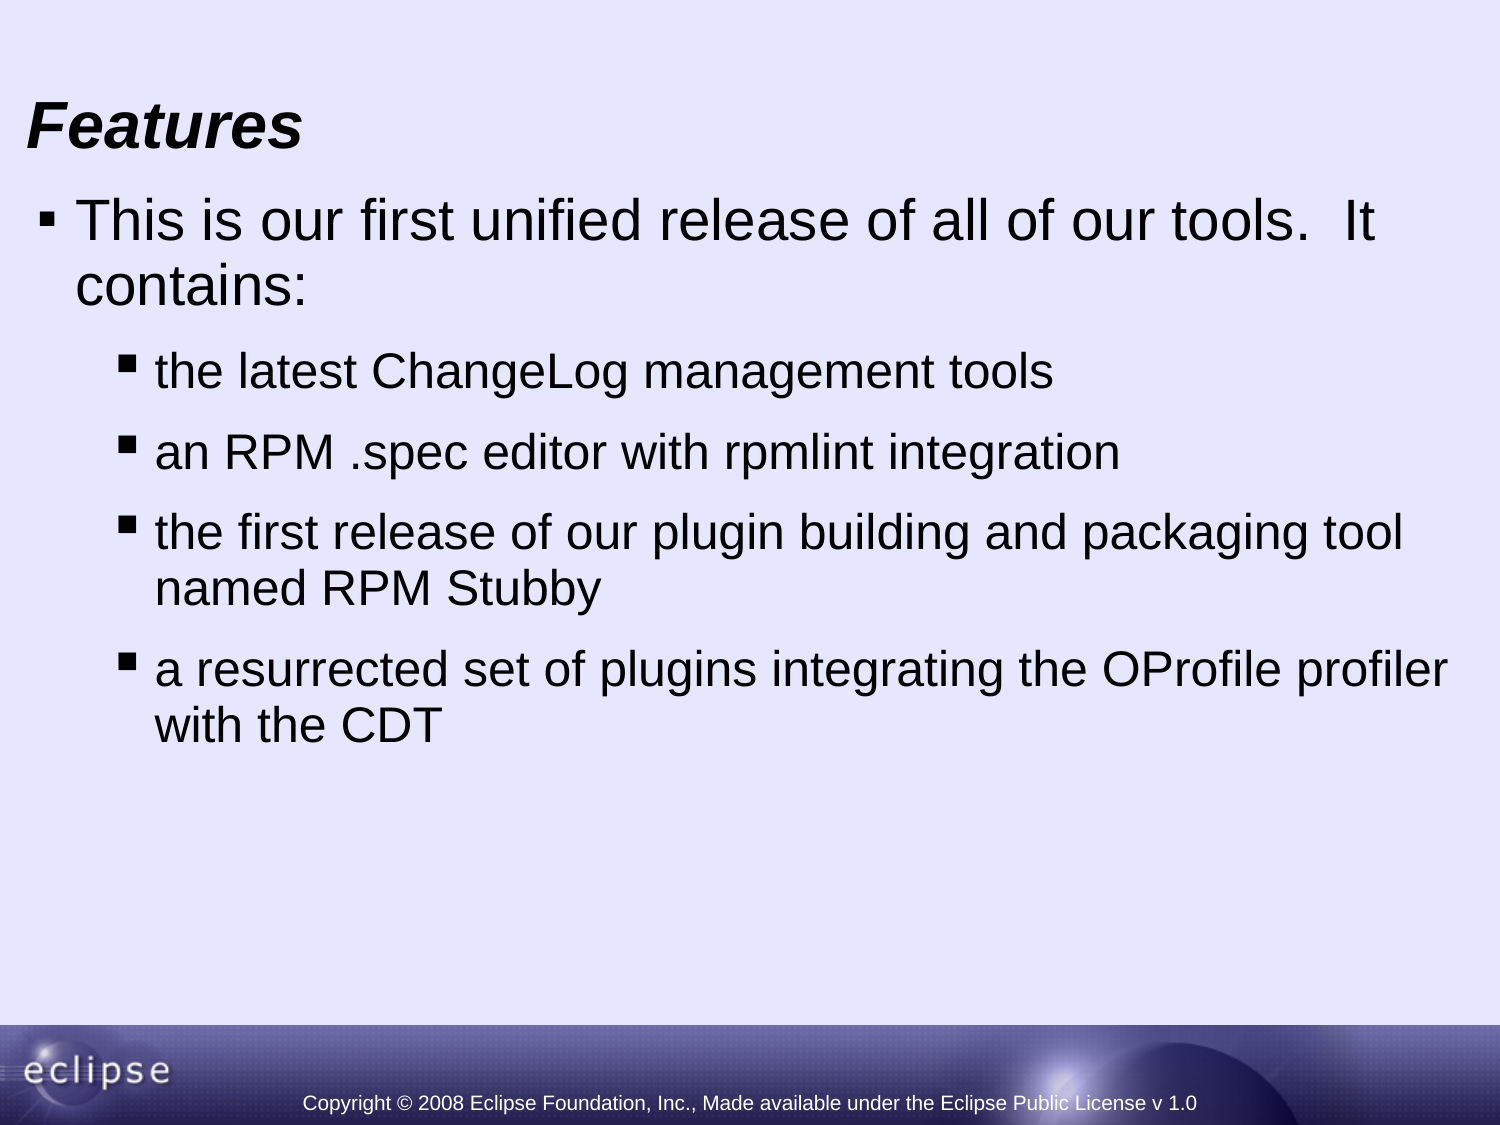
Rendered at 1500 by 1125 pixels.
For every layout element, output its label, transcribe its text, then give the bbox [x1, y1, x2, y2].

title Features [26, 84, 1474, 172]
list This is our first unified release of all of our tools. It contains: the latest ChangeLog management tools an RPM .spec editor with rpmlint integration the first release of our plugin building and packaging tool named RPM Stubby a resurrected set of plugins integrating the OProfile profiler with the CDT [37, 187, 1463, 1021]
picture [0, 1025, 1500, 1125]
